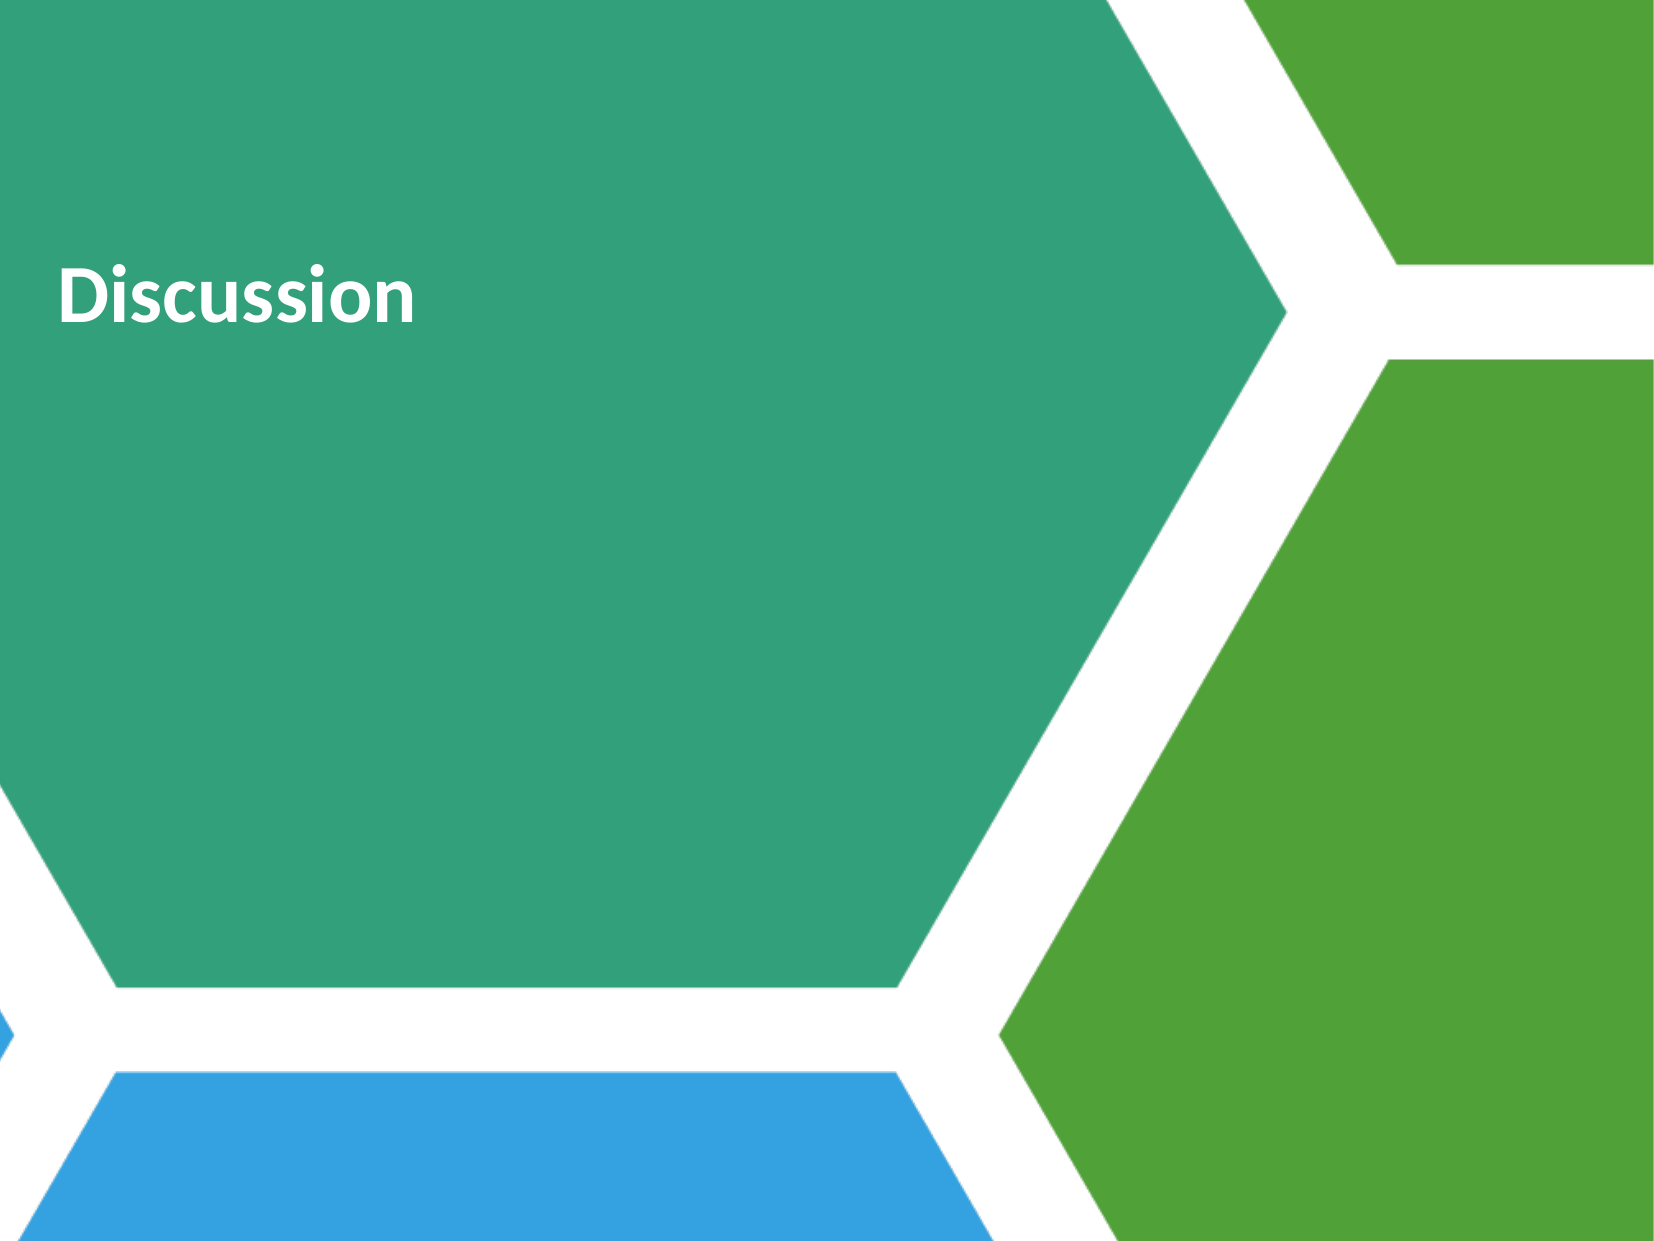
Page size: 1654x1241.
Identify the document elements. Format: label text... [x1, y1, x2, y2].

title Discussion [57, 163, 1211, 442]
picture [0, 0, 1654, 1241]
